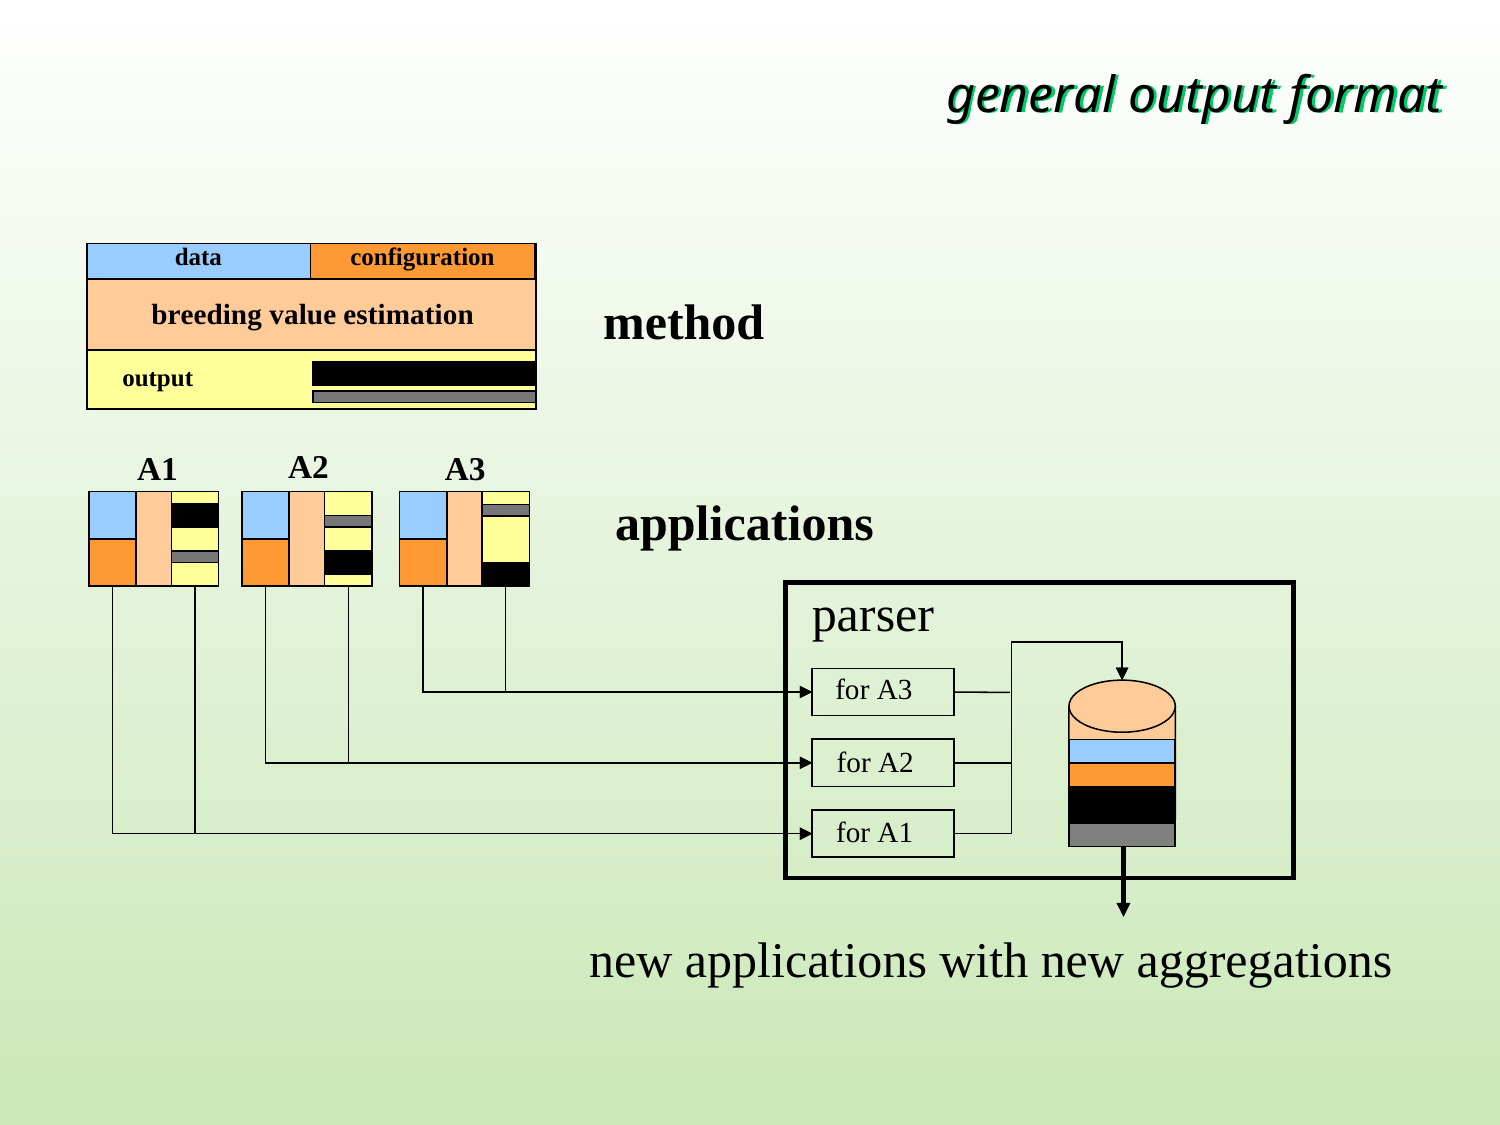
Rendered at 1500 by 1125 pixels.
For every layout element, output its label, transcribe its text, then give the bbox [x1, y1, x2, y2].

text_box parser [797, 582, 950, 650]
text_box [87, 339, 536, 409]
text_box A3 [430, 444, 501, 495]
text_box A2 [273, 443, 344, 494]
text_box [399, 491, 530, 587]
text_box applications [600, 491, 889, 559]
text_box new applications with new aggregations [574, 928, 1408, 996]
text_box [88, 491, 219, 587]
text_box [1068, 680, 1176, 847]
text_box [87, 243, 536, 292]
text_box breeding value estimation [70, 292, 555, 339]
text_box output [107, 357, 209, 400]
text_box for A1 [821, 810, 929, 857]
text_box configuration [335, 237, 510, 279]
text_box method [588, 290, 780, 358]
title general output format [183, 59, 1459, 135]
text_box data [160, 237, 238, 279]
text_box [242, 491, 373, 587]
text_box for A3 [820, 668, 928, 714]
text_box for A2 [821, 740, 929, 787]
text_box A1 [122, 444, 193, 495]
